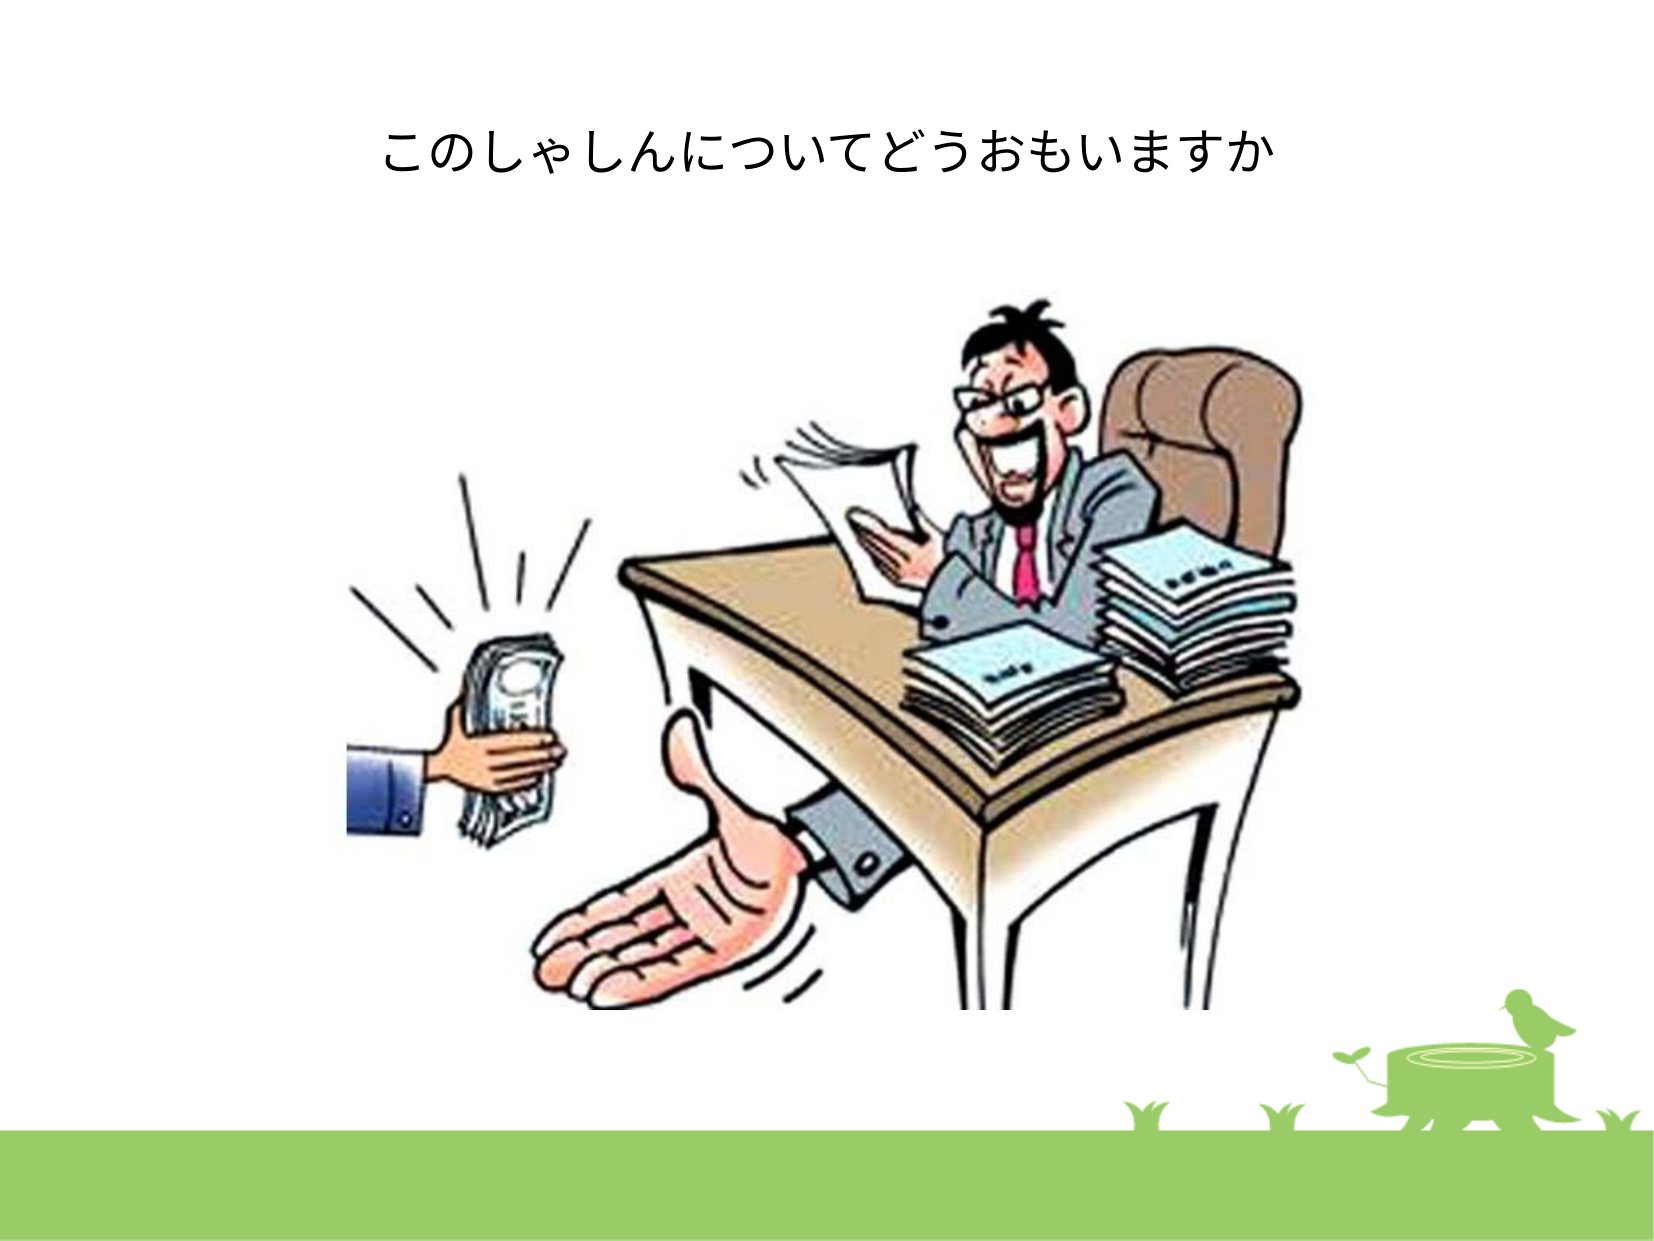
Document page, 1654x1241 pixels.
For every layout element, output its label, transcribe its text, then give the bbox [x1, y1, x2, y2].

picture [0, 0, 1654, 1241]
title このしゃしんについてどうおもいますか [82, 49, 1571, 257]
